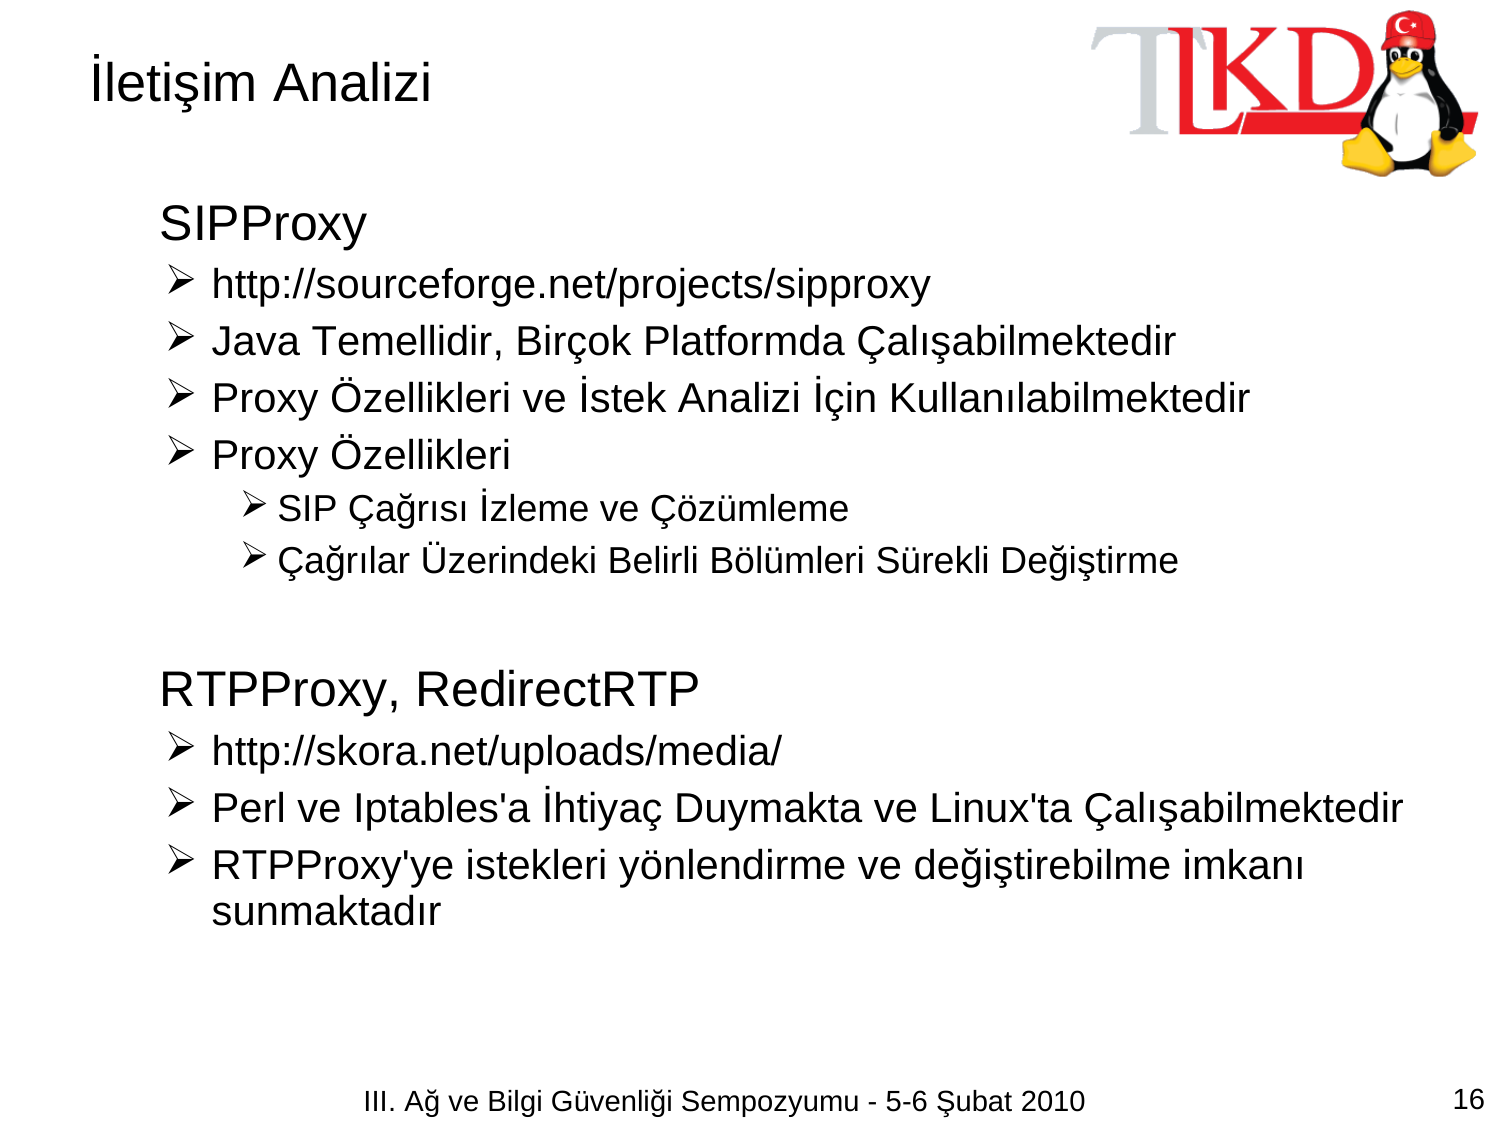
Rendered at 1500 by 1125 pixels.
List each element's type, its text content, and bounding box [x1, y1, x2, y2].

title İletişim Analizi [75, 45, 1070, 151]
picture [1087, 0, 1491, 188]
list SIPProxy http://sourceforge.net/projects/sipproxy Java Temellidir, Birçok Platformda Çalışabilmektedir Proxy Özellikleri ve İstek Analizi İçin Kullanılabilmektedir Proxy Özellikleri SIP Çağrısı İzleme ve Çözümleme Çağrılar Üzerindeki Belirli Bölümleri Sürekli Değiştirme RTPProxy, RedirectRTP http://skora.net/uploads/media/ Perl ve Iptables'a İhtiyaç Duymakta ve Linux'ta Çalışabilmektedir RTPProxy'ye istekleri yönlendirme ve değiştirebilme imkanı sunmaktadır [75, 187, 1426, 1005]
